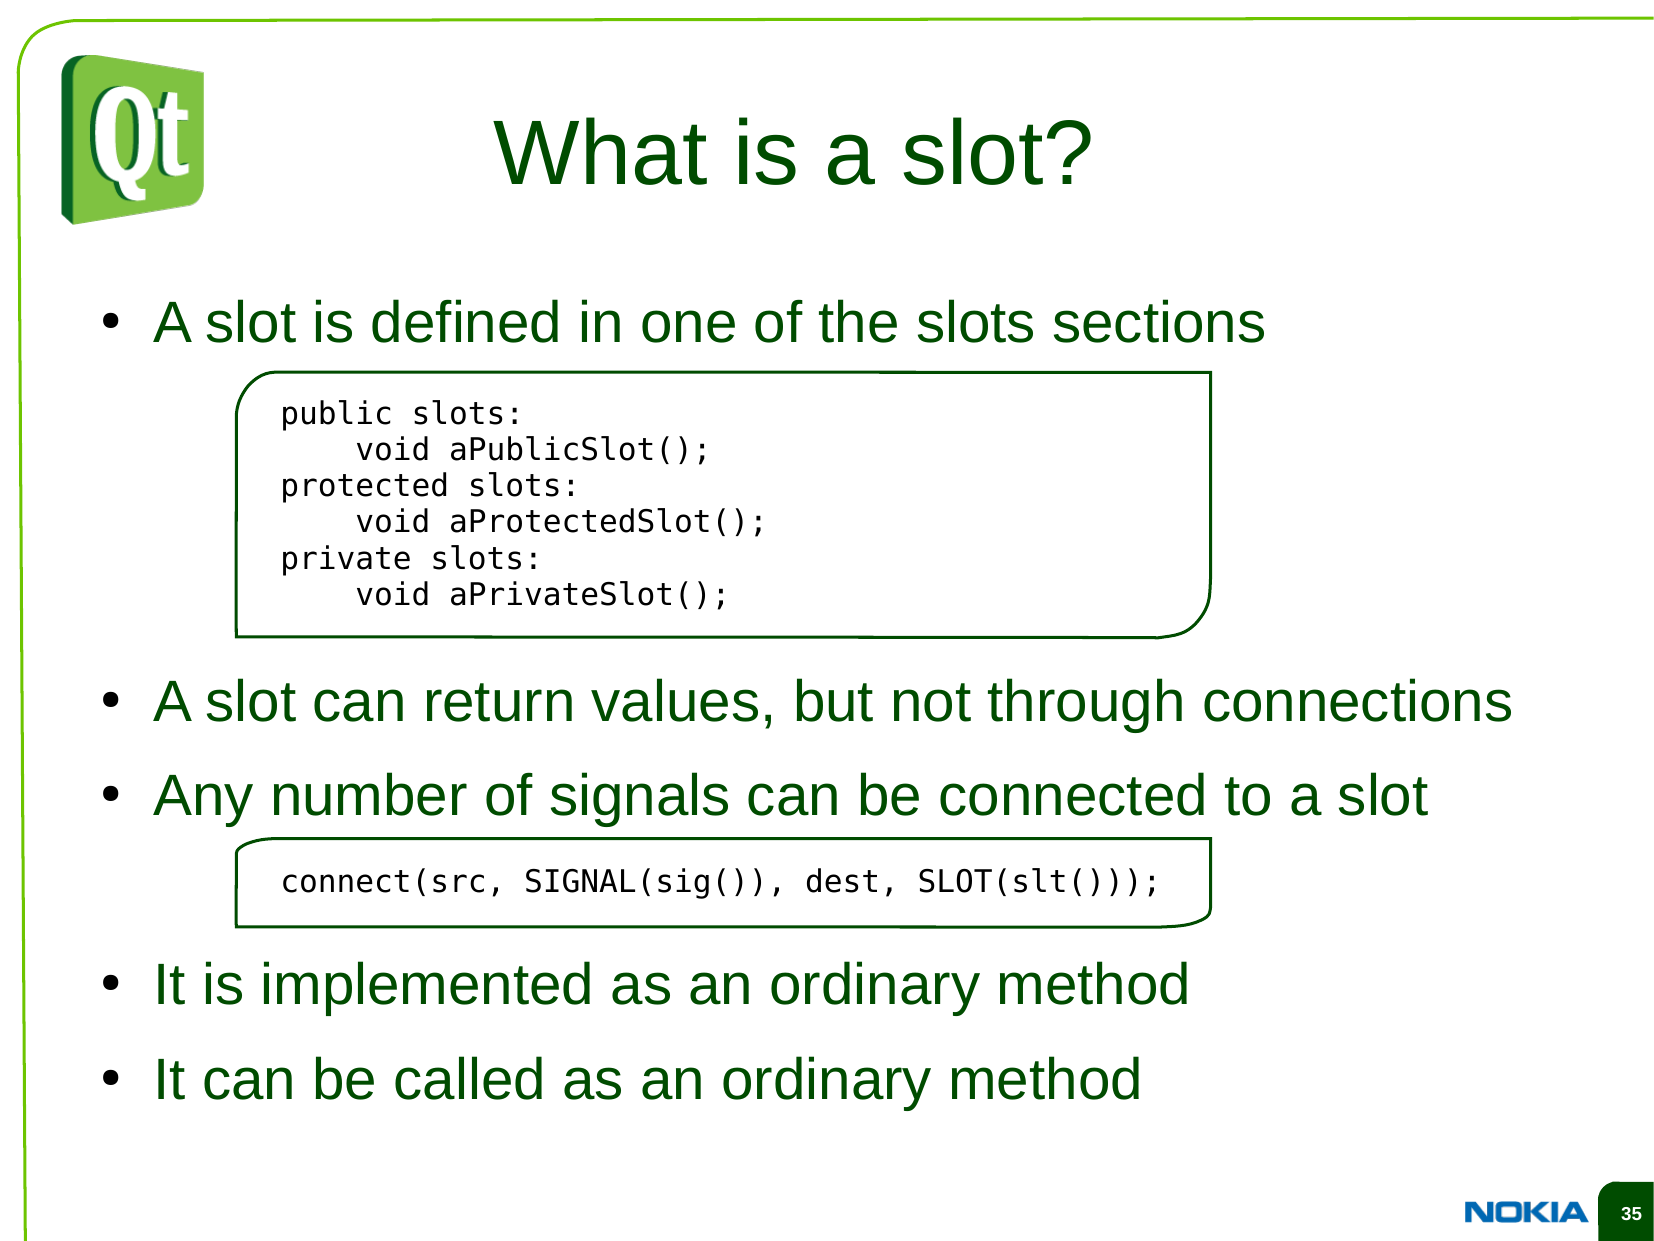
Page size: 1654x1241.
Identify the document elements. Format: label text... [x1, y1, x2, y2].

text_box connect(src, SIGNAL(sig()), dest, SLOT(slt())); [265, 856, 1177, 908]
text_box public slots: void aPublicSlot(); protected slots: void aProtectedSlot(); private slots: void aPrivateSlot(); [265, 387, 783, 621]
title What is a slot? [257, 49, 1333, 257]
list A slot is defined in one of the slots sections A slot can return values, but not through connections Any number of signals can be connected to a slot It is implemented as an ordinary method It can be called as an ordinary method [82, 290, 1571, 1112]
picture [1465, 1201, 1589, 1223]
picture [61, 55, 204, 225]
